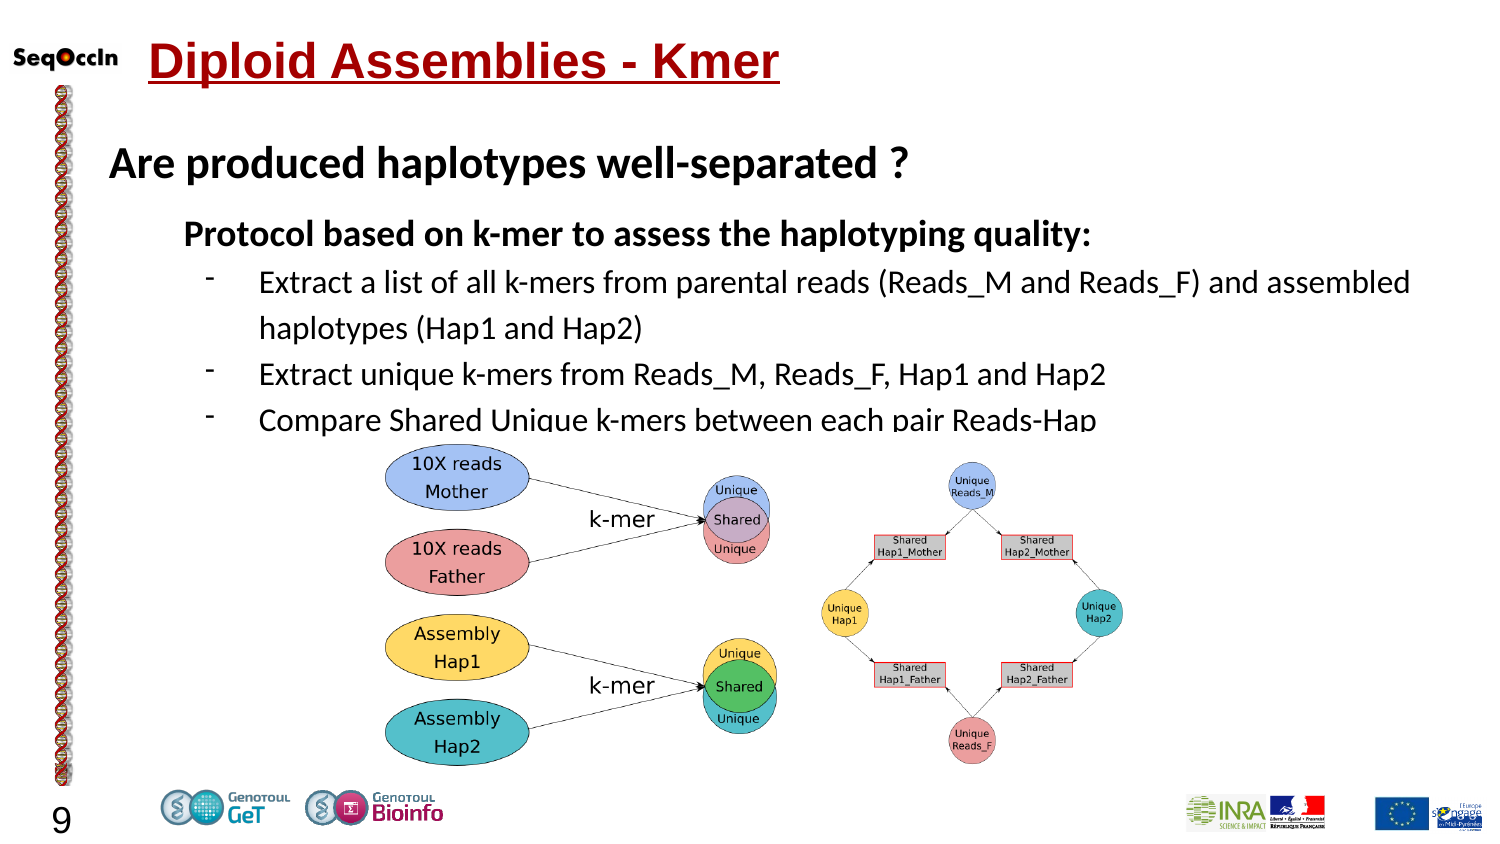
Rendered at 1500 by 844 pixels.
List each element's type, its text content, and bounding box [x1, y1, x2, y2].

text_box Are produced haplotypes well-separated ? Protocol based on k-mer to assess the haplotyping quality: Extract a list of all k-mers from parental reads (Reads_M and Reads_F) and assembled haplotypes (Hap1 and Hap2) Extract unique k-mers from Reads_M, Reads_F, Hap1 and Hap2 Compare Shared Unique k-mers between each pair Reads-Hap [100, 120, 1476, 422]
picture [55, 85, 68, 786]
picture [1374, 796, 1487, 834]
text_box Diploid Assemblies - Kmer [137, 22, 1378, 120]
picture [9, 43, 122, 74]
picture [1270, 795, 1325, 829]
picture [156, 785, 294, 830]
picture [300, 432, 1142, 830]
picture [1185, 794, 1267, 832]
